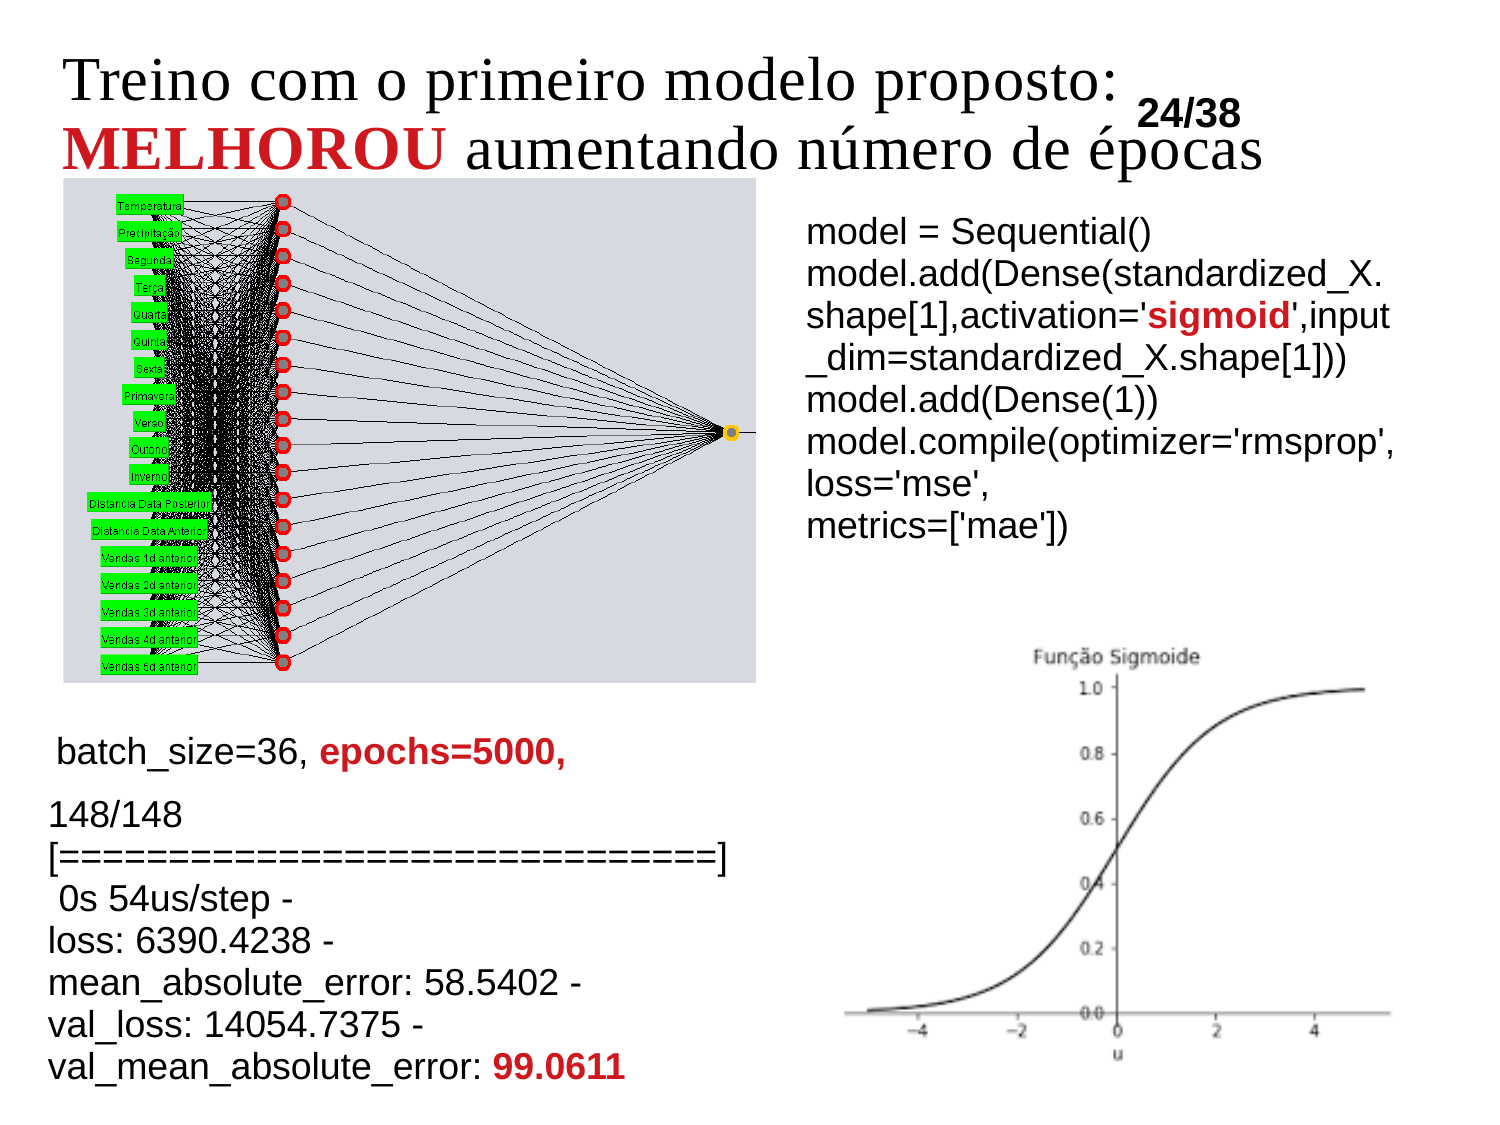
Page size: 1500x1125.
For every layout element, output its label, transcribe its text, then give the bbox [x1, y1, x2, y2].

text_box Treino com o primeiro modelo proposto: MELHOROU aumentando número de épocas [47, 37, 1394, 260]
text_box 148/148 [==============================] 0s 54us/step - loss: 6390.4238 - mean_absolute_error: 58.5402 - val_loss: 14054.7375 - val_mean_absolute_error: 99.0611 [33, 786, 756, 1096]
picture [63, 178, 756, 683]
text_box 24/38 [1122, 82, 1335, 144]
text_box batch_size=36, epochs=5000, [41, 722, 686, 786]
text_box model = Sequential() model.add(Dense(standardized_X.shape[1],activation='sigmoid',input_dim=standardized_X.shape[1])) model.add(Dense(1)) model.compile(optimizer='rmsprop', loss='mse', metrics=['mae']) [791, 203, 1418, 638]
picture [827, 637, 1406, 1075]
